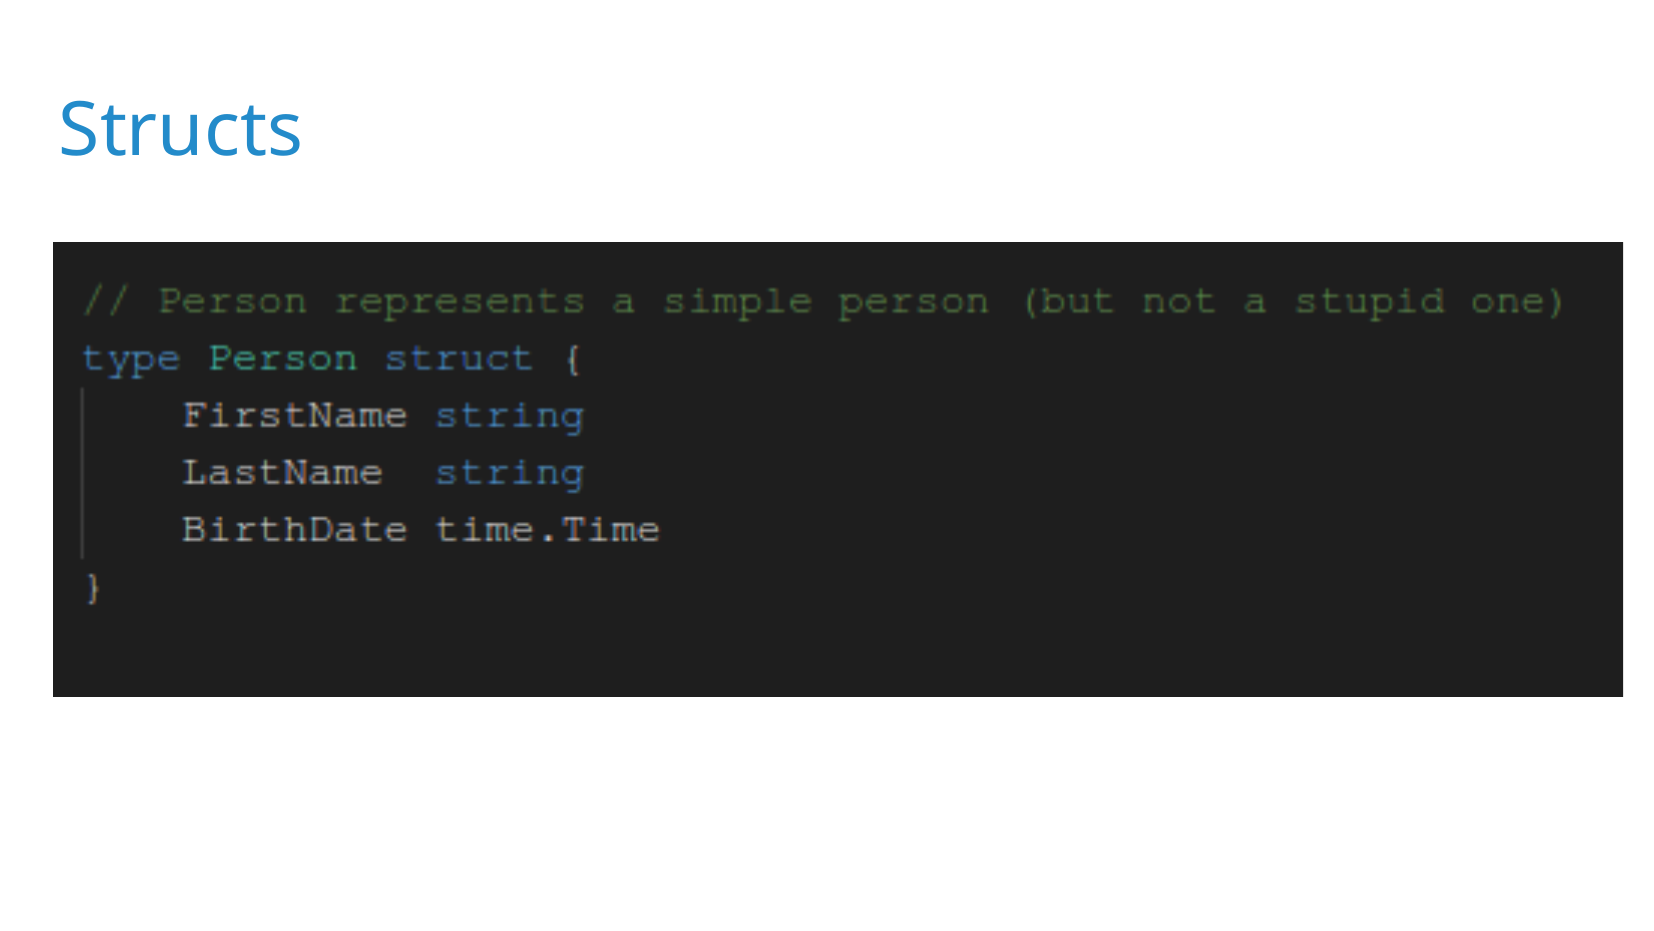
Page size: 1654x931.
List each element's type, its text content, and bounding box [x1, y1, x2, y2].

picture [53, 242, 1624, 697]
title Structs [59, 59, 1595, 178]
